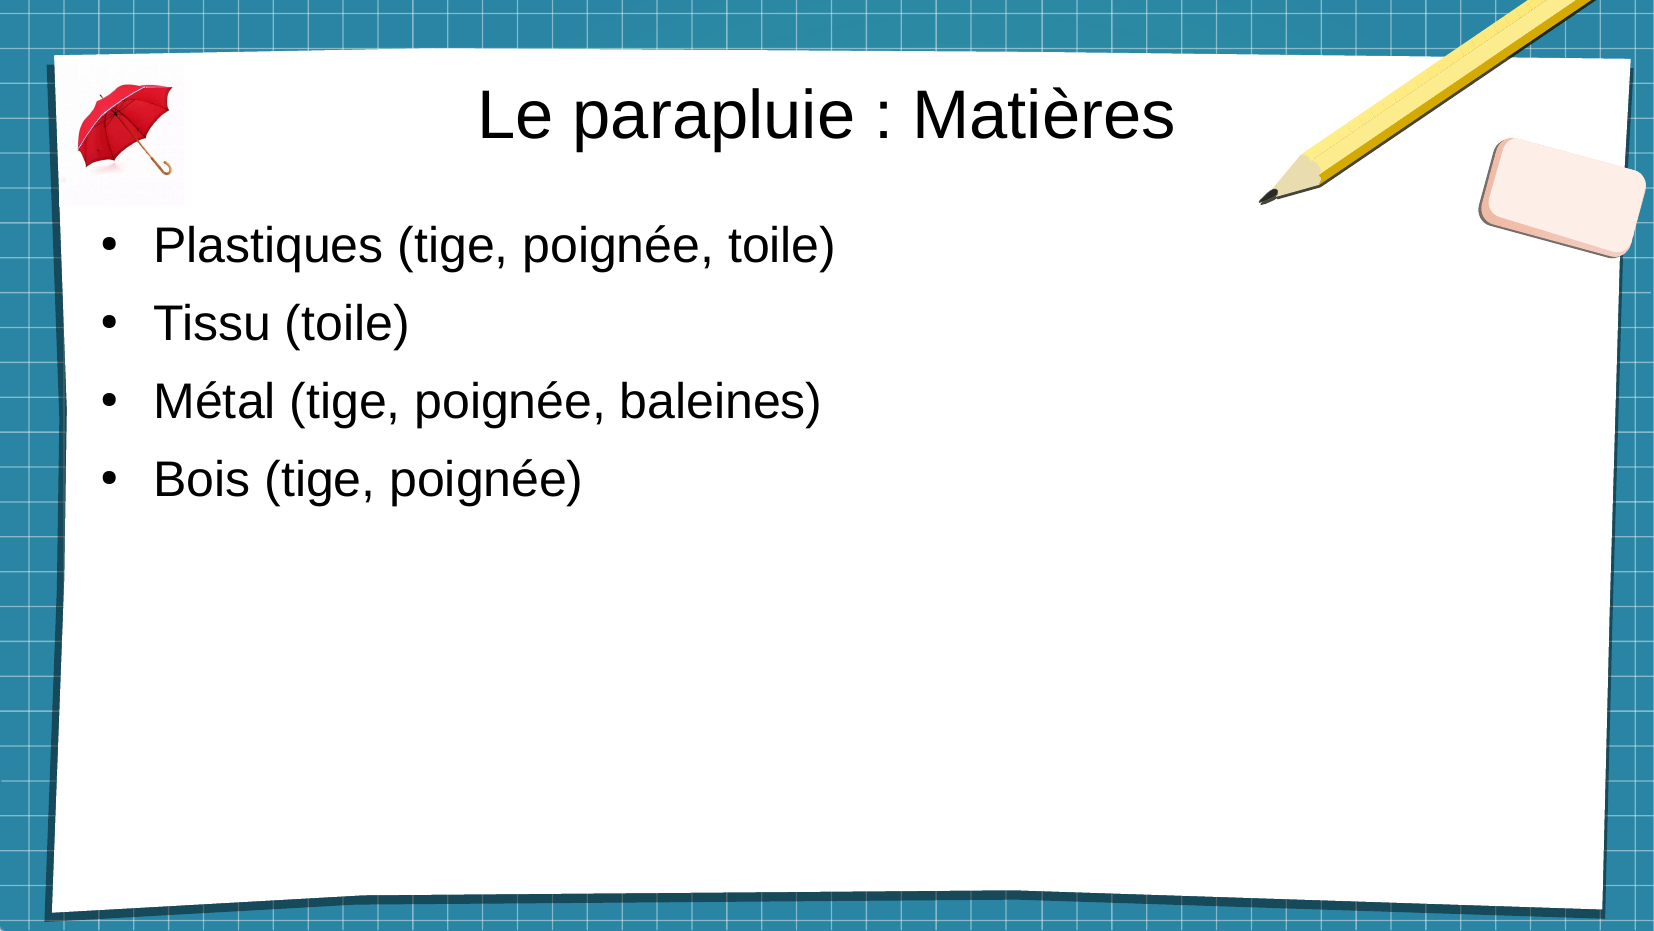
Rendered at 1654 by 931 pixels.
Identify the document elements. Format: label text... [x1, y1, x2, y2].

title Le parapluie : Matières [82, 37, 1571, 193]
list Plastiques (tige, poignée, toile) Tissu (toile) Métal (tige, poignée, baleines) Bois (tige, poignée) [82, 217, 1571, 758]
picture [59, 58, 185, 207]
